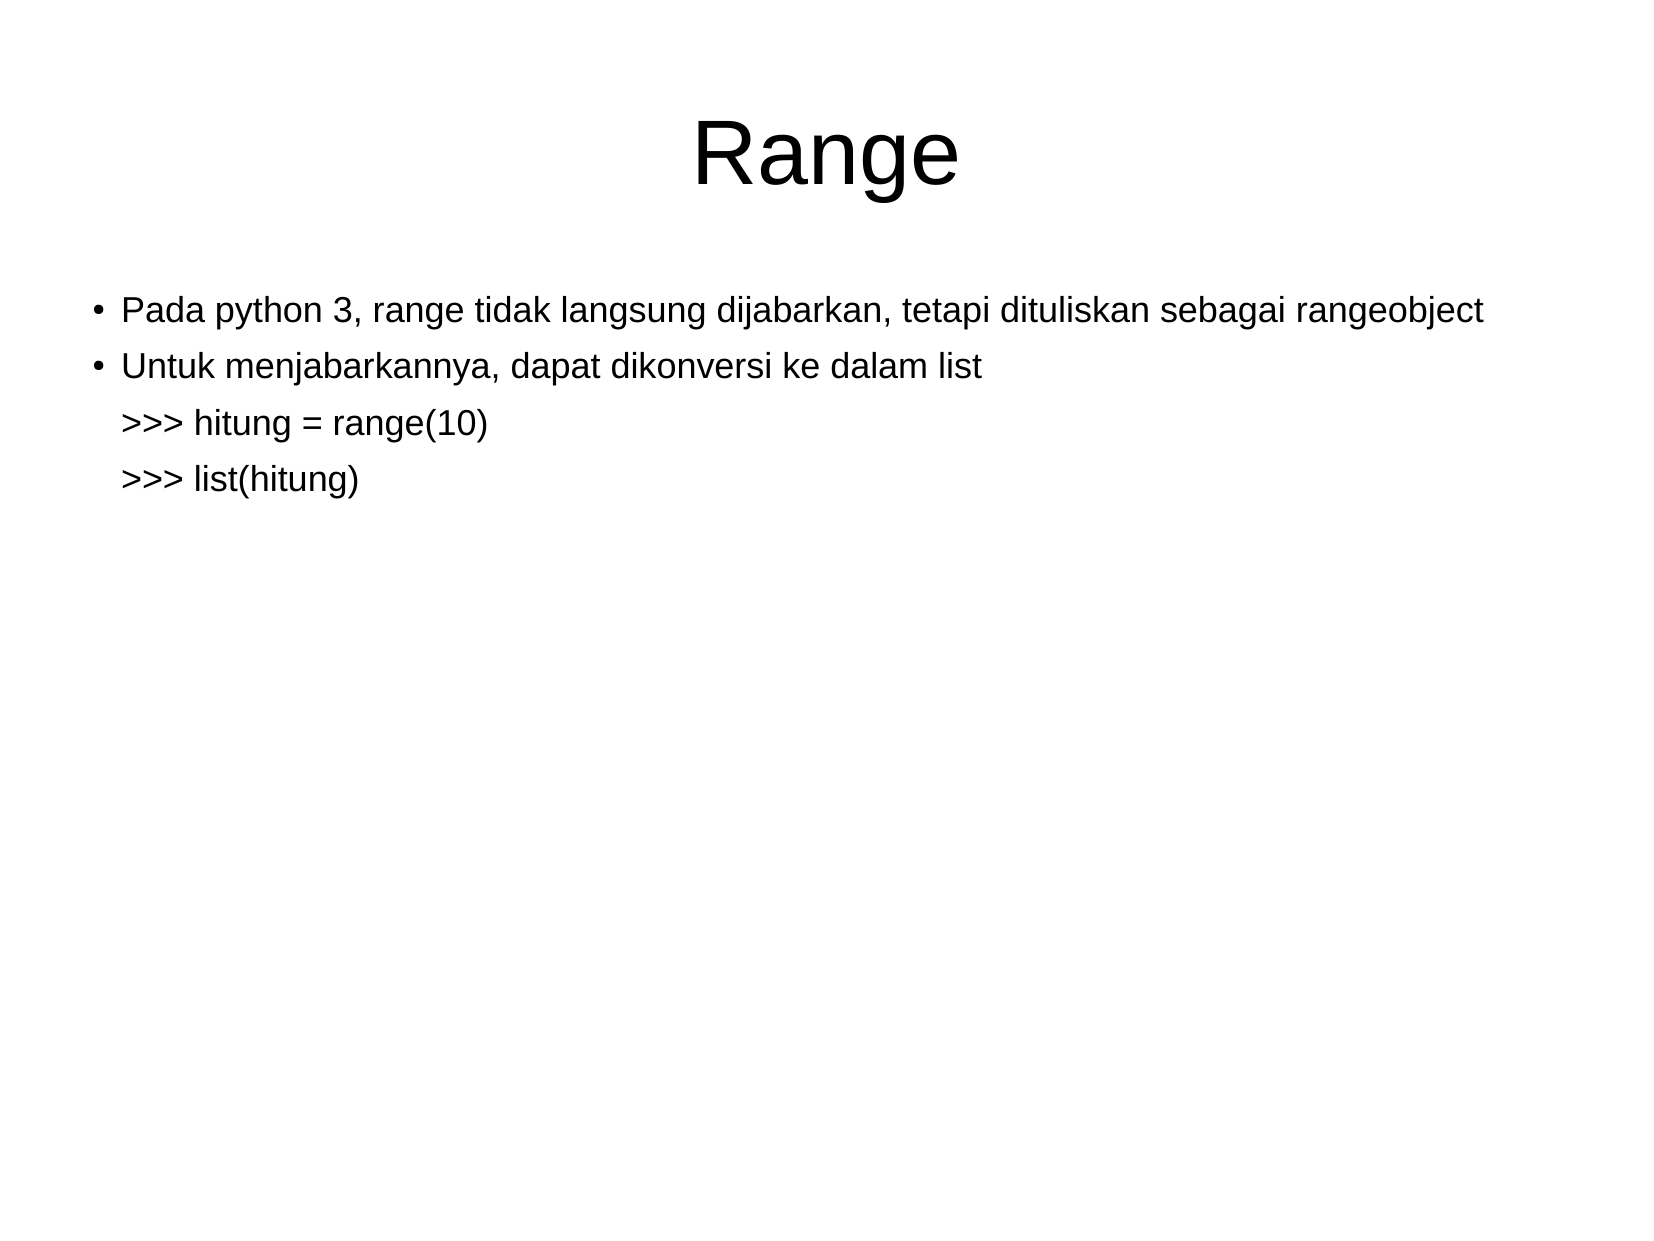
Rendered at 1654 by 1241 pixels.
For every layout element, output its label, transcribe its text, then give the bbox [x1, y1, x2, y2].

list Pada python 3, range tidak langsung dijabarkan, tetapi dituliskan sebagai rangeobject Untuk menjabarkannya, dapat dikonversi ke dalam list >>> hitung = range(10) >>> list(hitung) [82, 290, 1571, 1010]
title Range [82, 49, 1571, 257]
